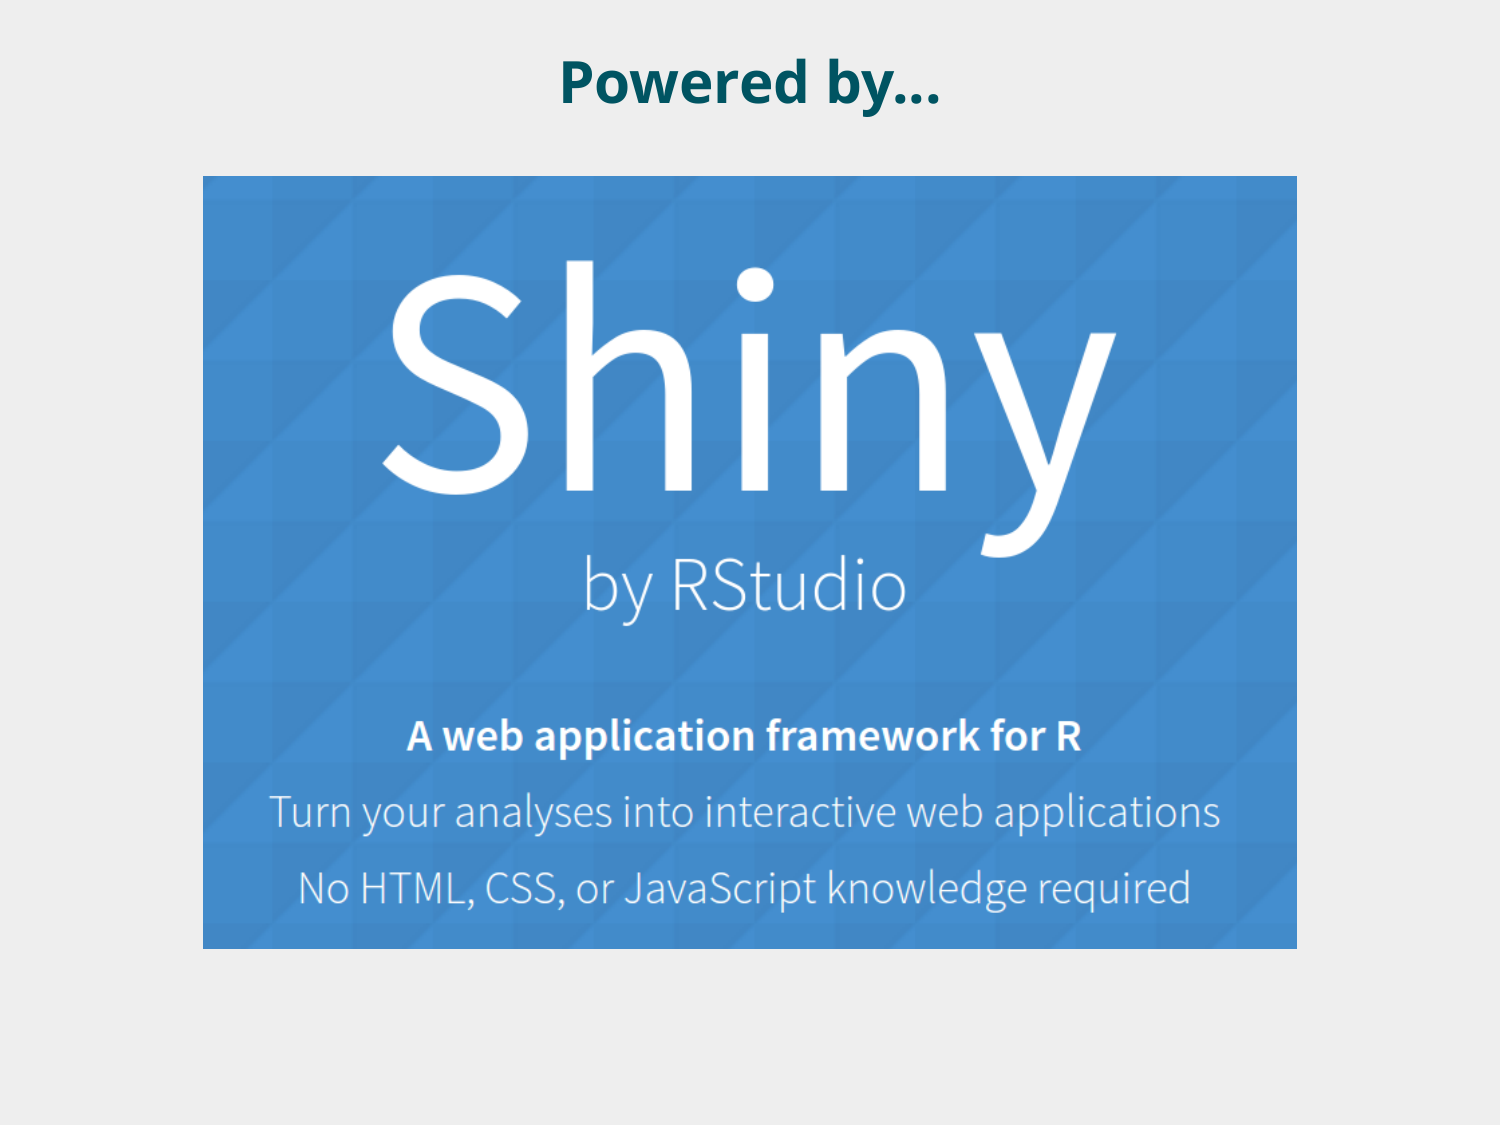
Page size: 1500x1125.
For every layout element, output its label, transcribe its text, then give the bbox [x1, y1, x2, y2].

picture [203, 176, 1297, 949]
title Powered by... [51, 30, 1449, 156]
